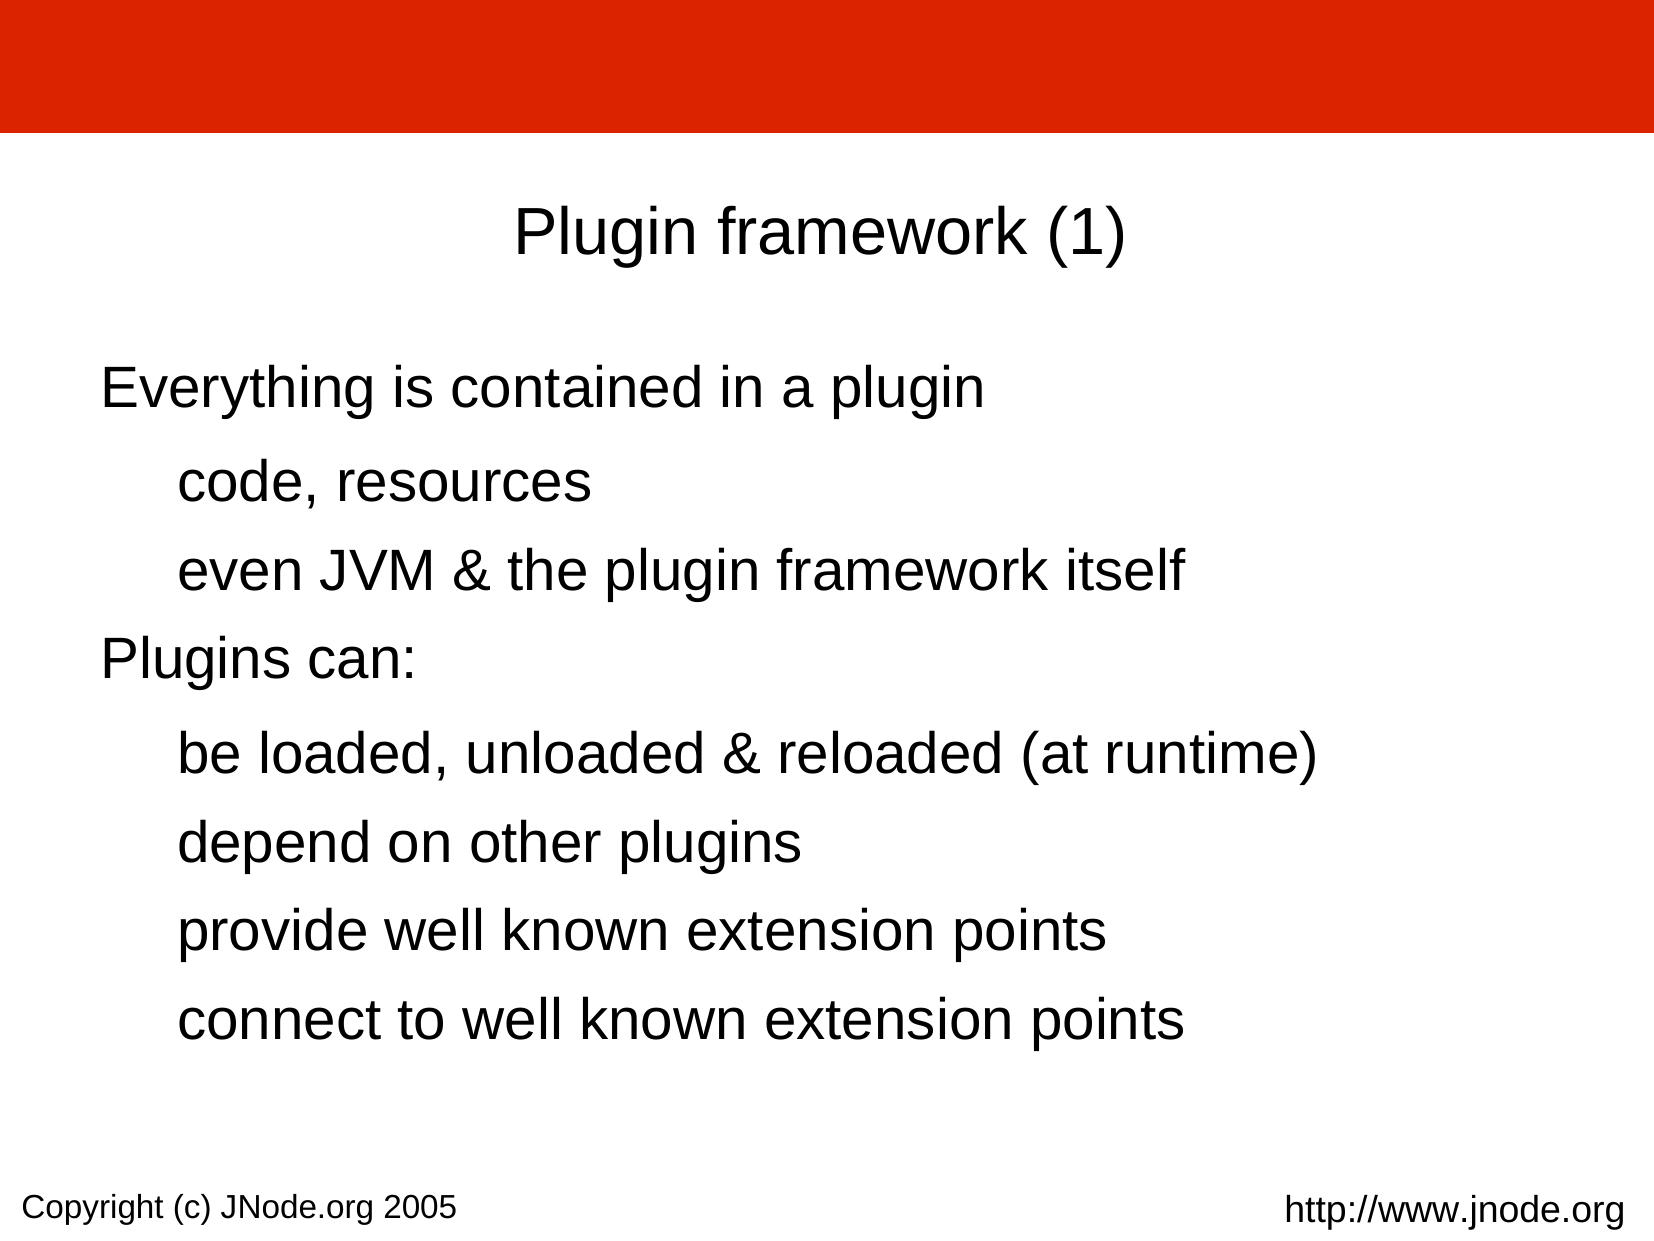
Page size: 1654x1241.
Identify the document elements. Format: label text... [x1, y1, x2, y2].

list Everything is contained in a plugin code, resources even JVM & the plugin framework itself Plugins can: be loaded, unloaded & reloaded (at runtime) depend on other plugins provide well known extension points connect to well known extension points [82, 354, 1571, 1109]
title Plugin framework (1) [76, 147, 1565, 316]
